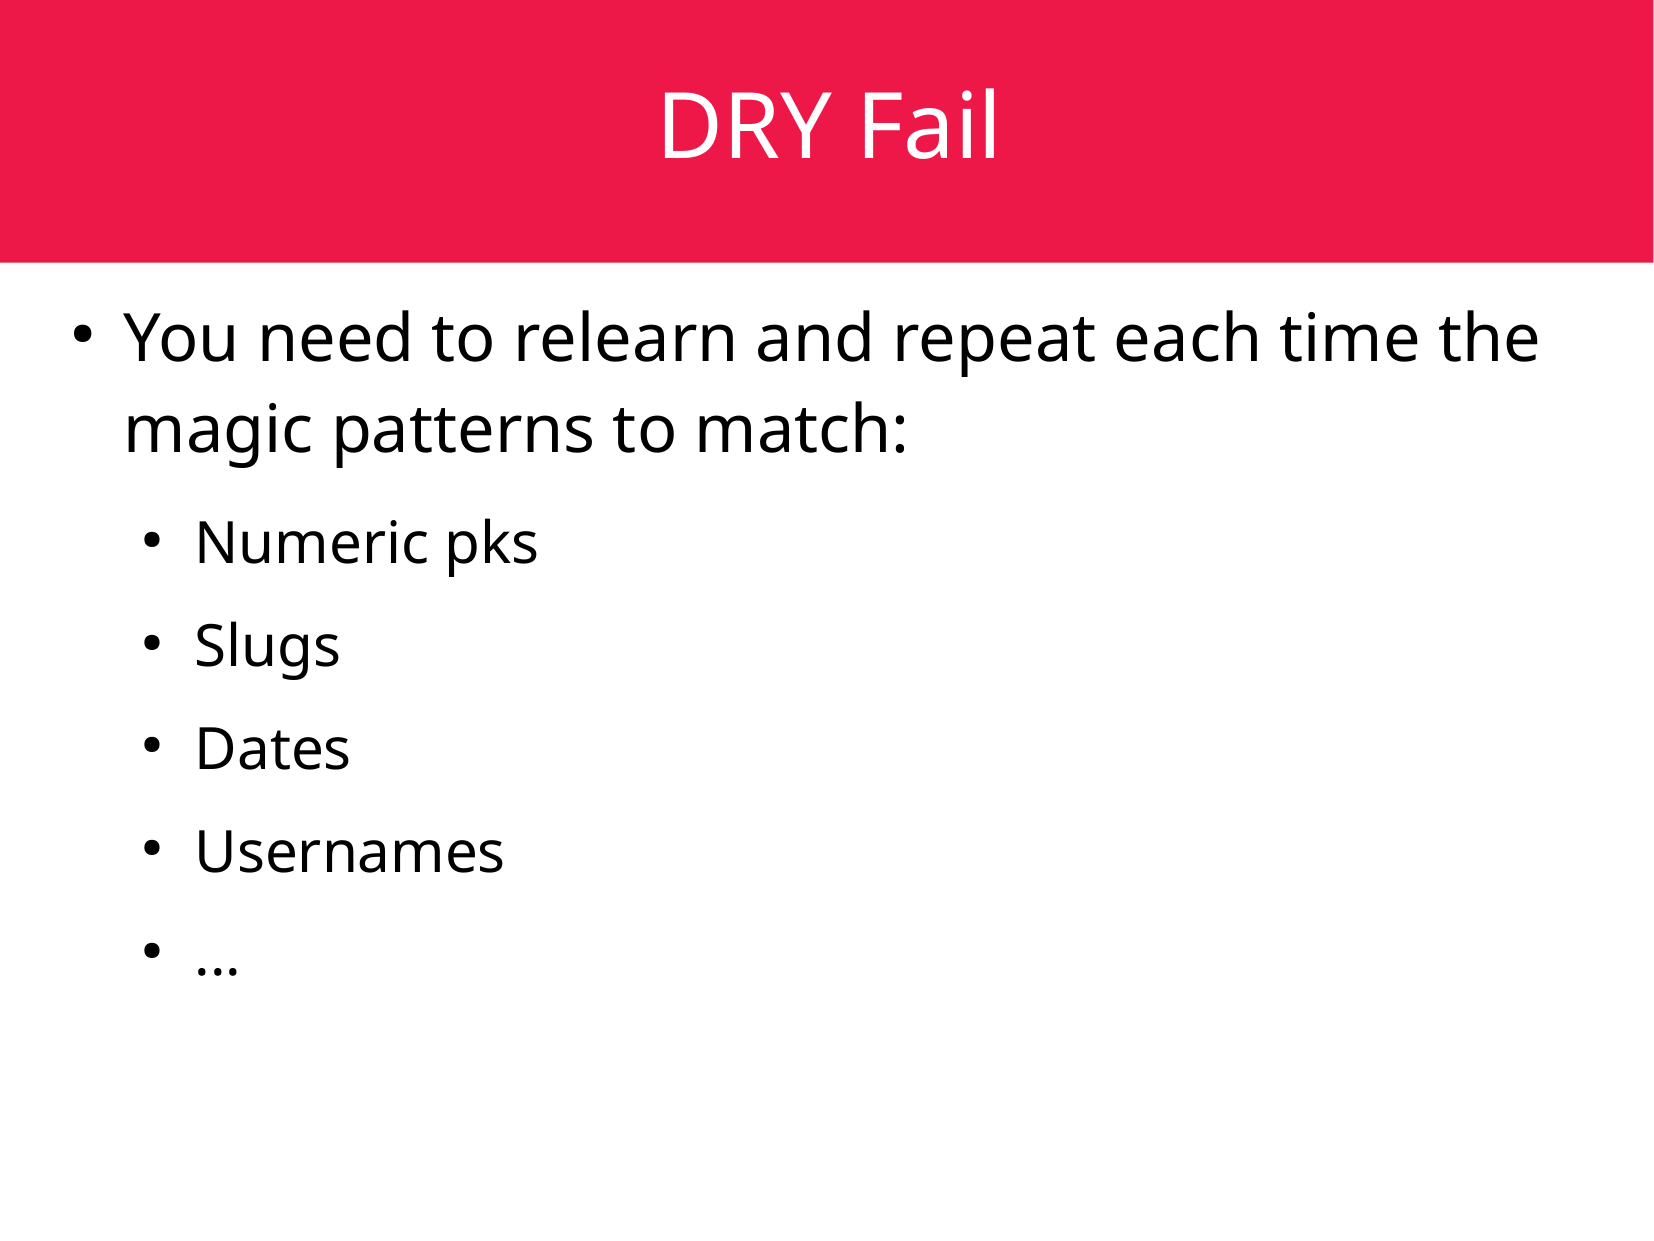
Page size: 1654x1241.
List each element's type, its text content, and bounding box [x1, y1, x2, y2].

list You need to relearn and repeat each time the magic patterns to match: Numeric pks Slugs Dates Usernames ... [53, 290, 1613, 1109]
title DRY Fail [47, 19, 1613, 228]
